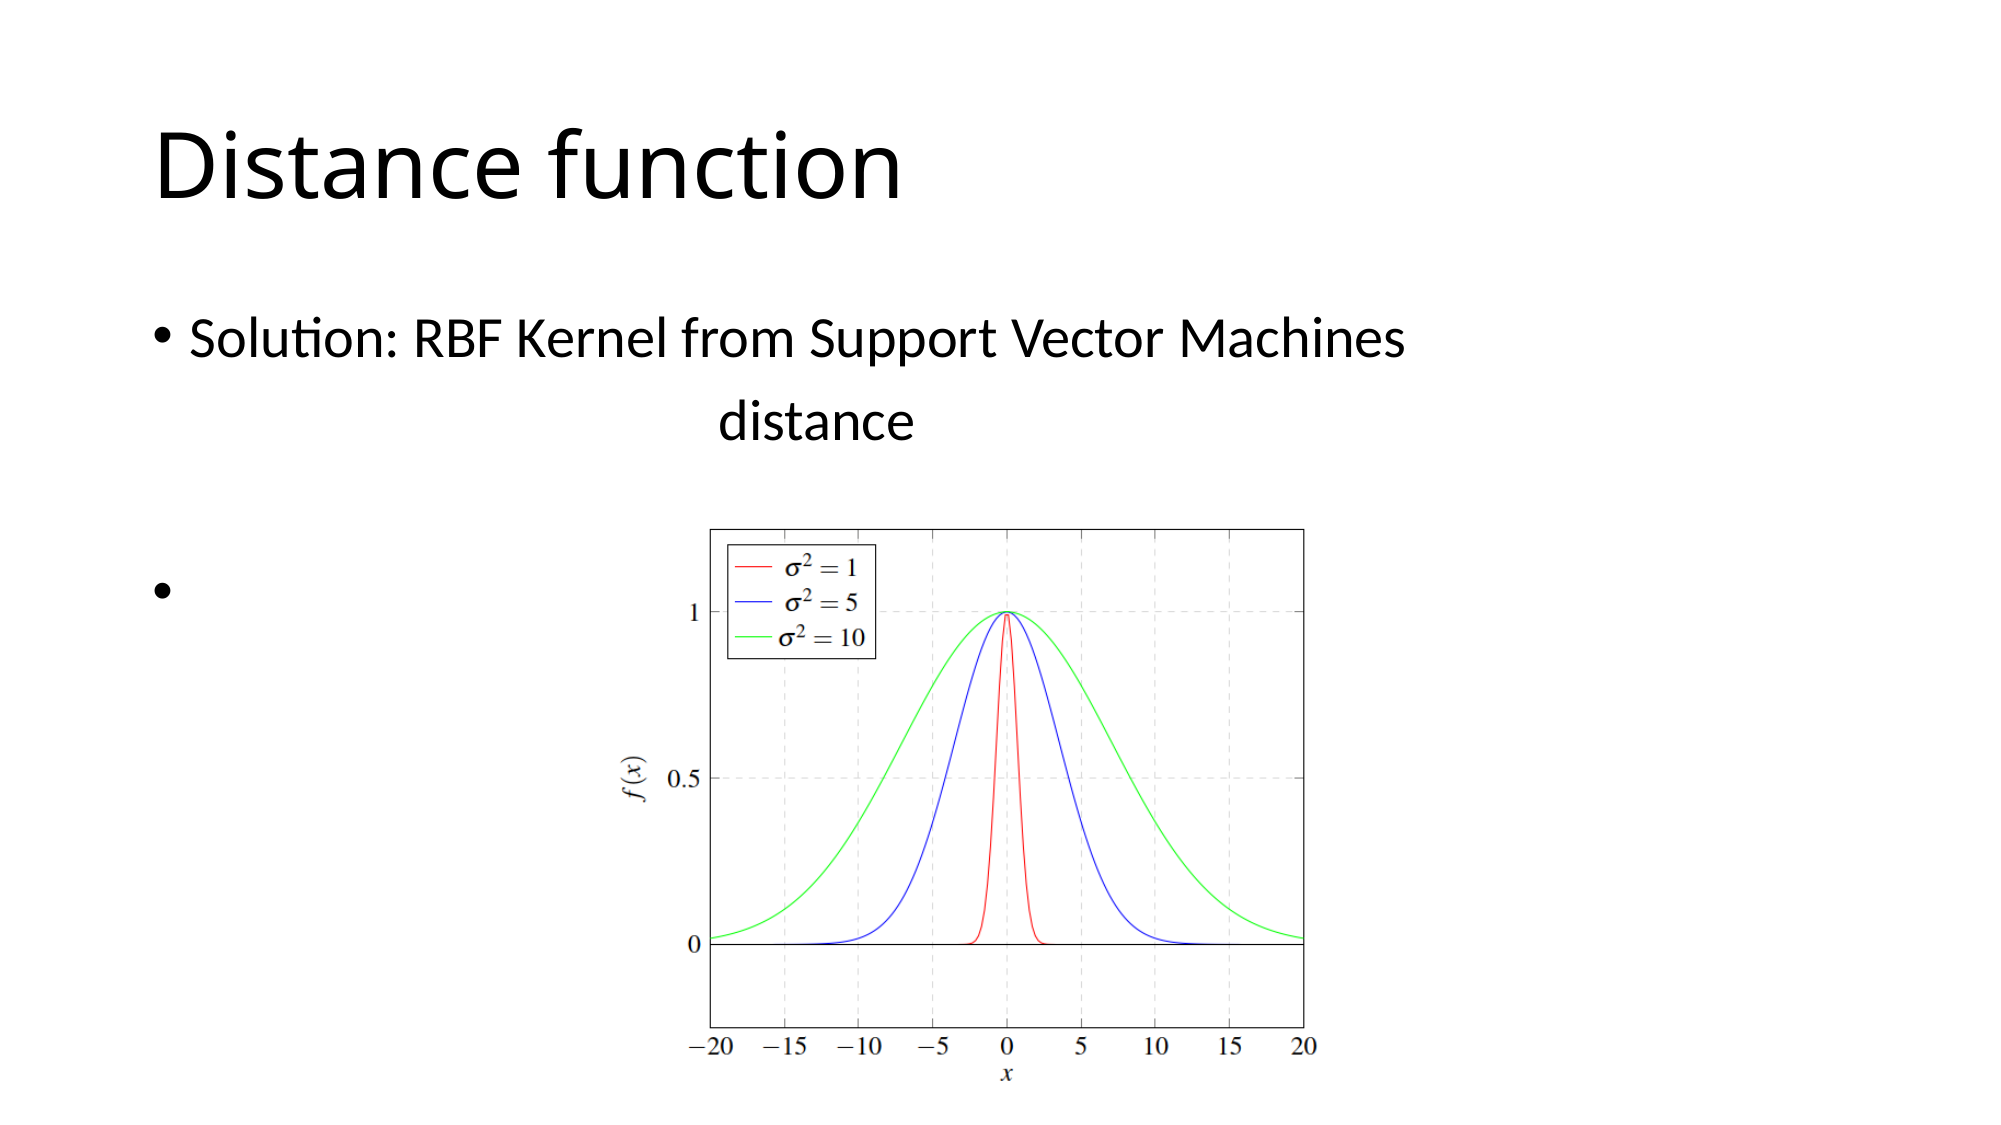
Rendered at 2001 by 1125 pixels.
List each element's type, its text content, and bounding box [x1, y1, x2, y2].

title Distance function [137, 59, 1863, 278]
picture [612, 518, 1323, 1105]
list Solution: RBF Kernel from Support Vector Machines distance [137, 299, 1863, 1014]
